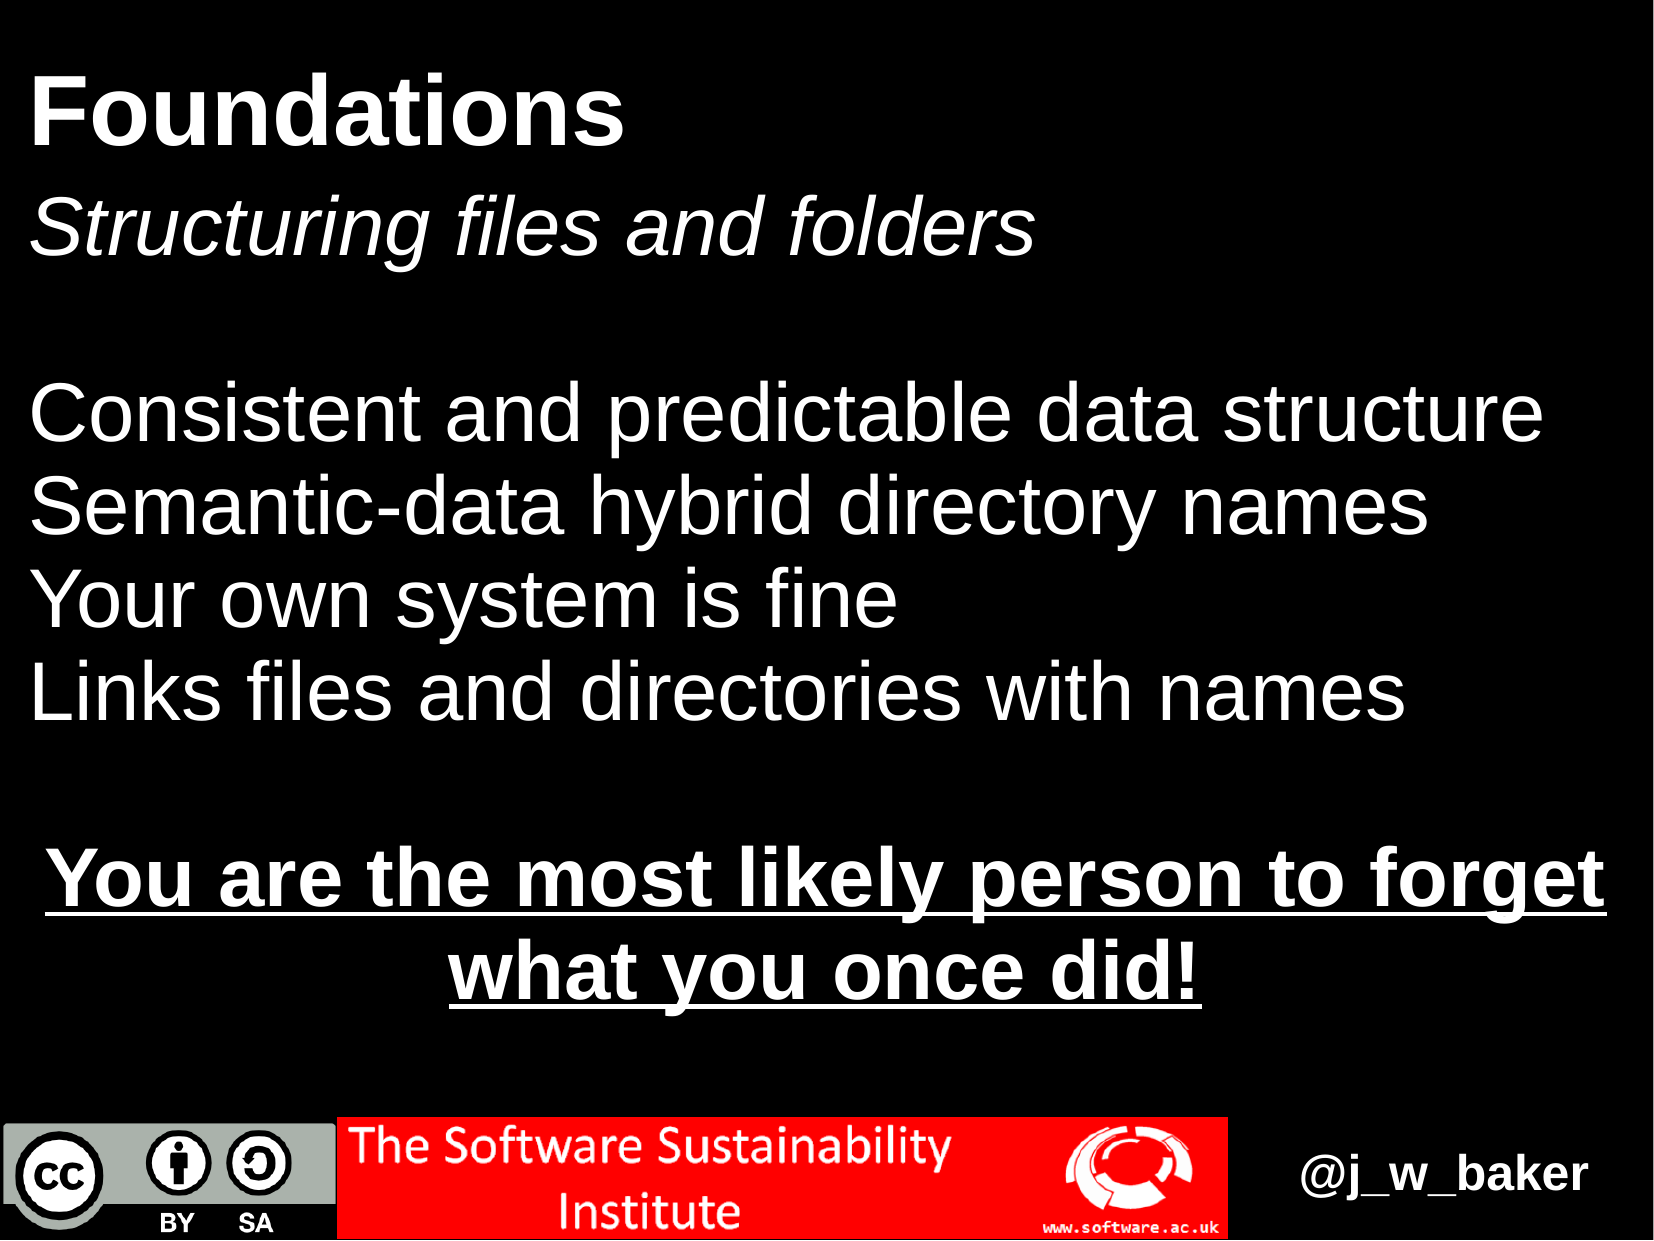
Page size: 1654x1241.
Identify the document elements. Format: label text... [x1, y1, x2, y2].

picture [0, 1117, 1228, 1239]
text_box Foundations Structuring files and folders Consistent and predictable data structure Semantic-data hybrid directory names Your own system is fine Links files and directories with names You are the most likely person to forget what you once did! [28, 53, 1623, 1019]
text_box @j_w_baker [1266, 1085, 1622, 1241]
